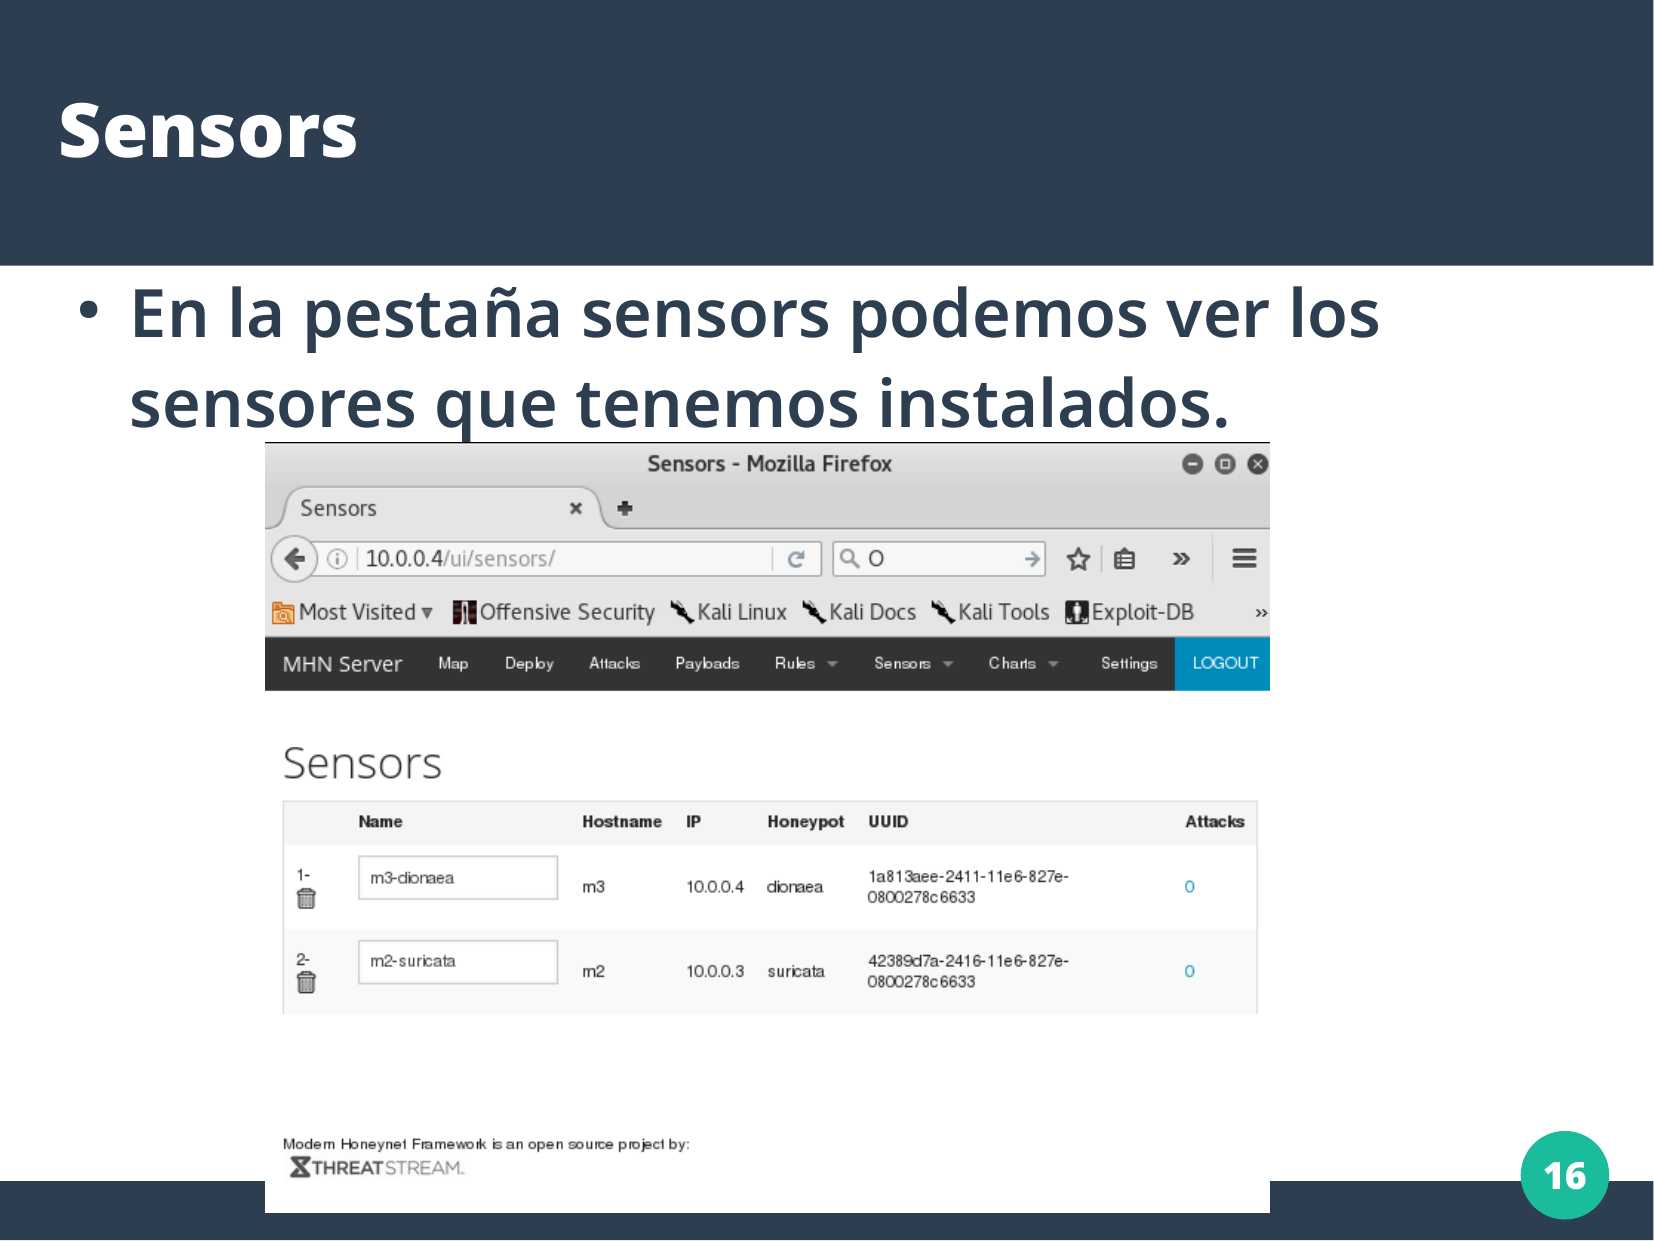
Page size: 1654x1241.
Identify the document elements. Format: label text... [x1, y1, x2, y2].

picture [1250, 657, 1258, 668]
picture [265, 442, 1270, 1213]
list En la pestaña sensors podemos ver los sensores que tenemos instalados. [59, 265, 1595, 1093]
title Sensors [59, 49, 1595, 207]
picture [1202, 657, 1223, 668]
picture [1226, 657, 1247, 668]
